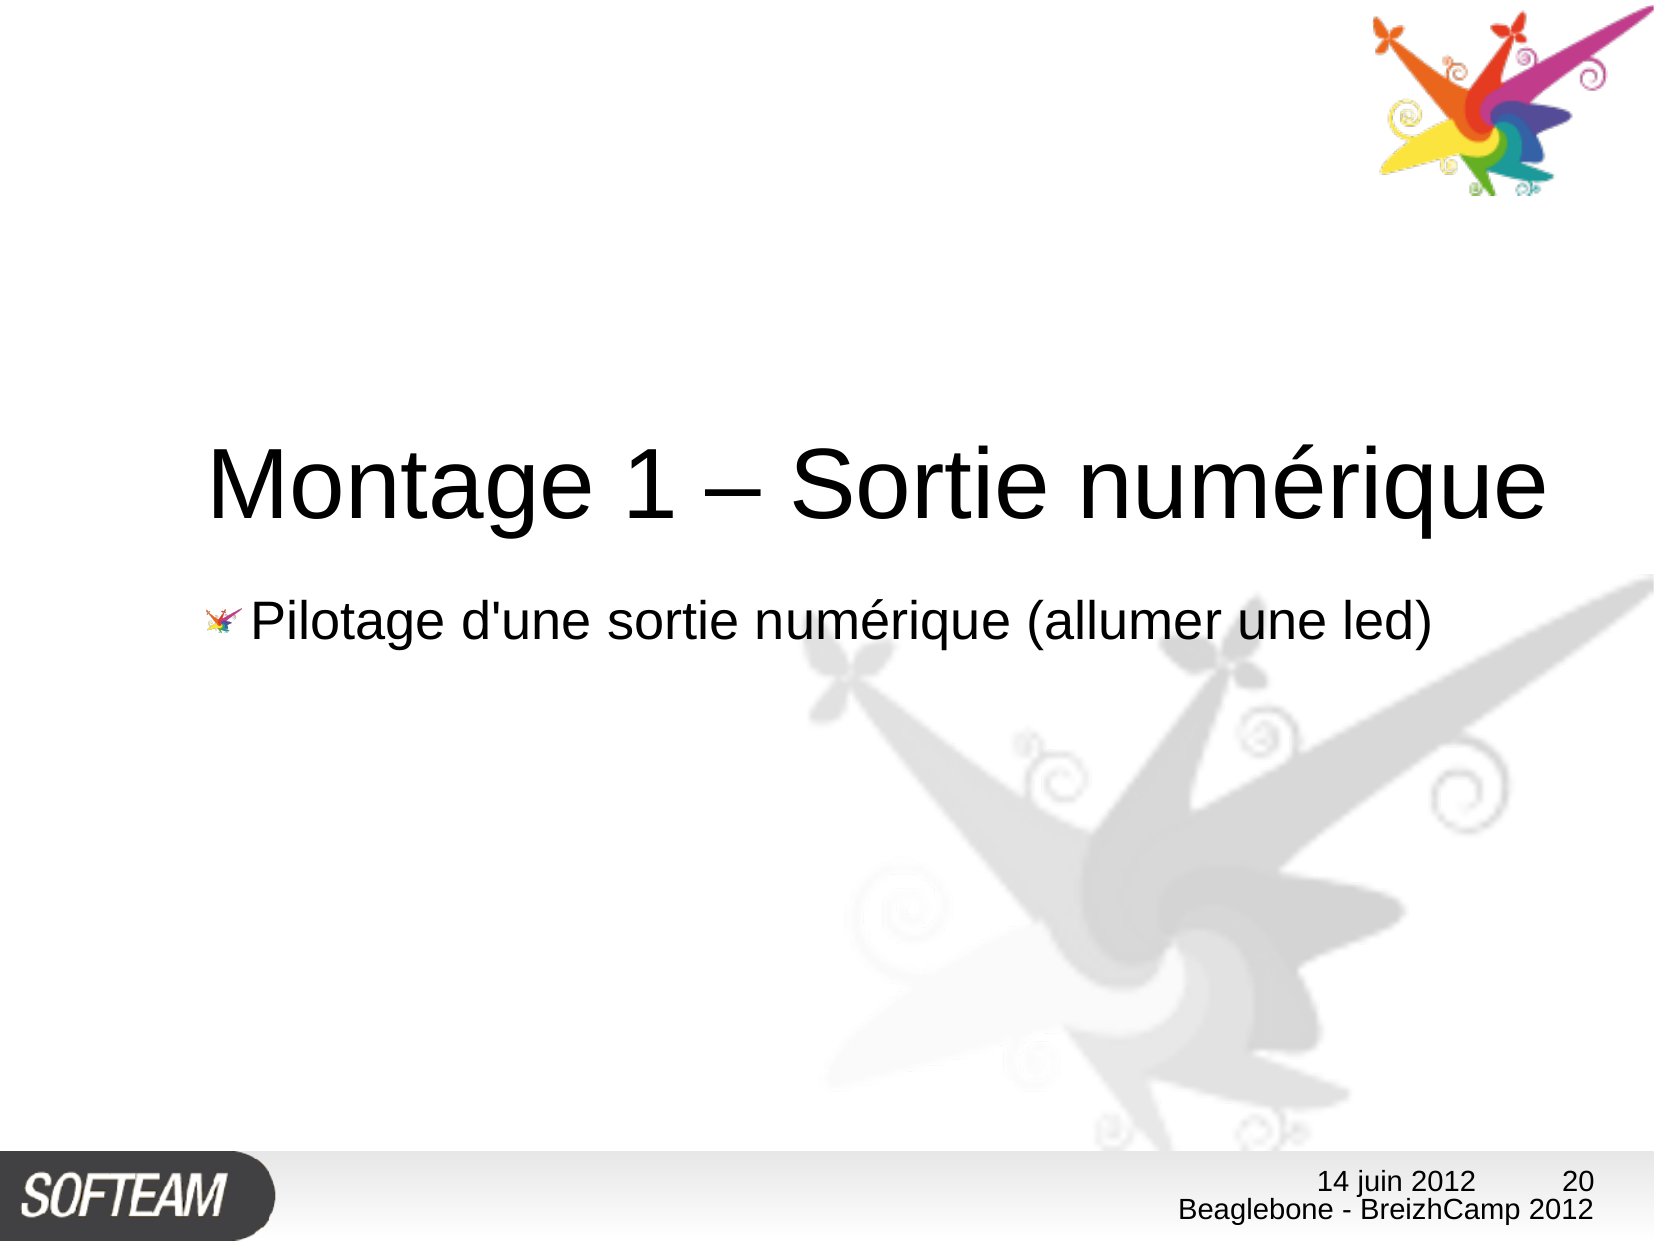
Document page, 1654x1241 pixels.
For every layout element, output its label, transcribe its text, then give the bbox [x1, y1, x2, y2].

picture [0, 1151, 206, 1241]
picture [1372, 5, 1654, 196]
title Montage 1 – Sortie numérique [206, 395, 1625, 573]
picture [797, 574, 1654, 1152]
list Pilotage d'une sortie numérique (allumer une led) [206, 590, 1477, 1241]
